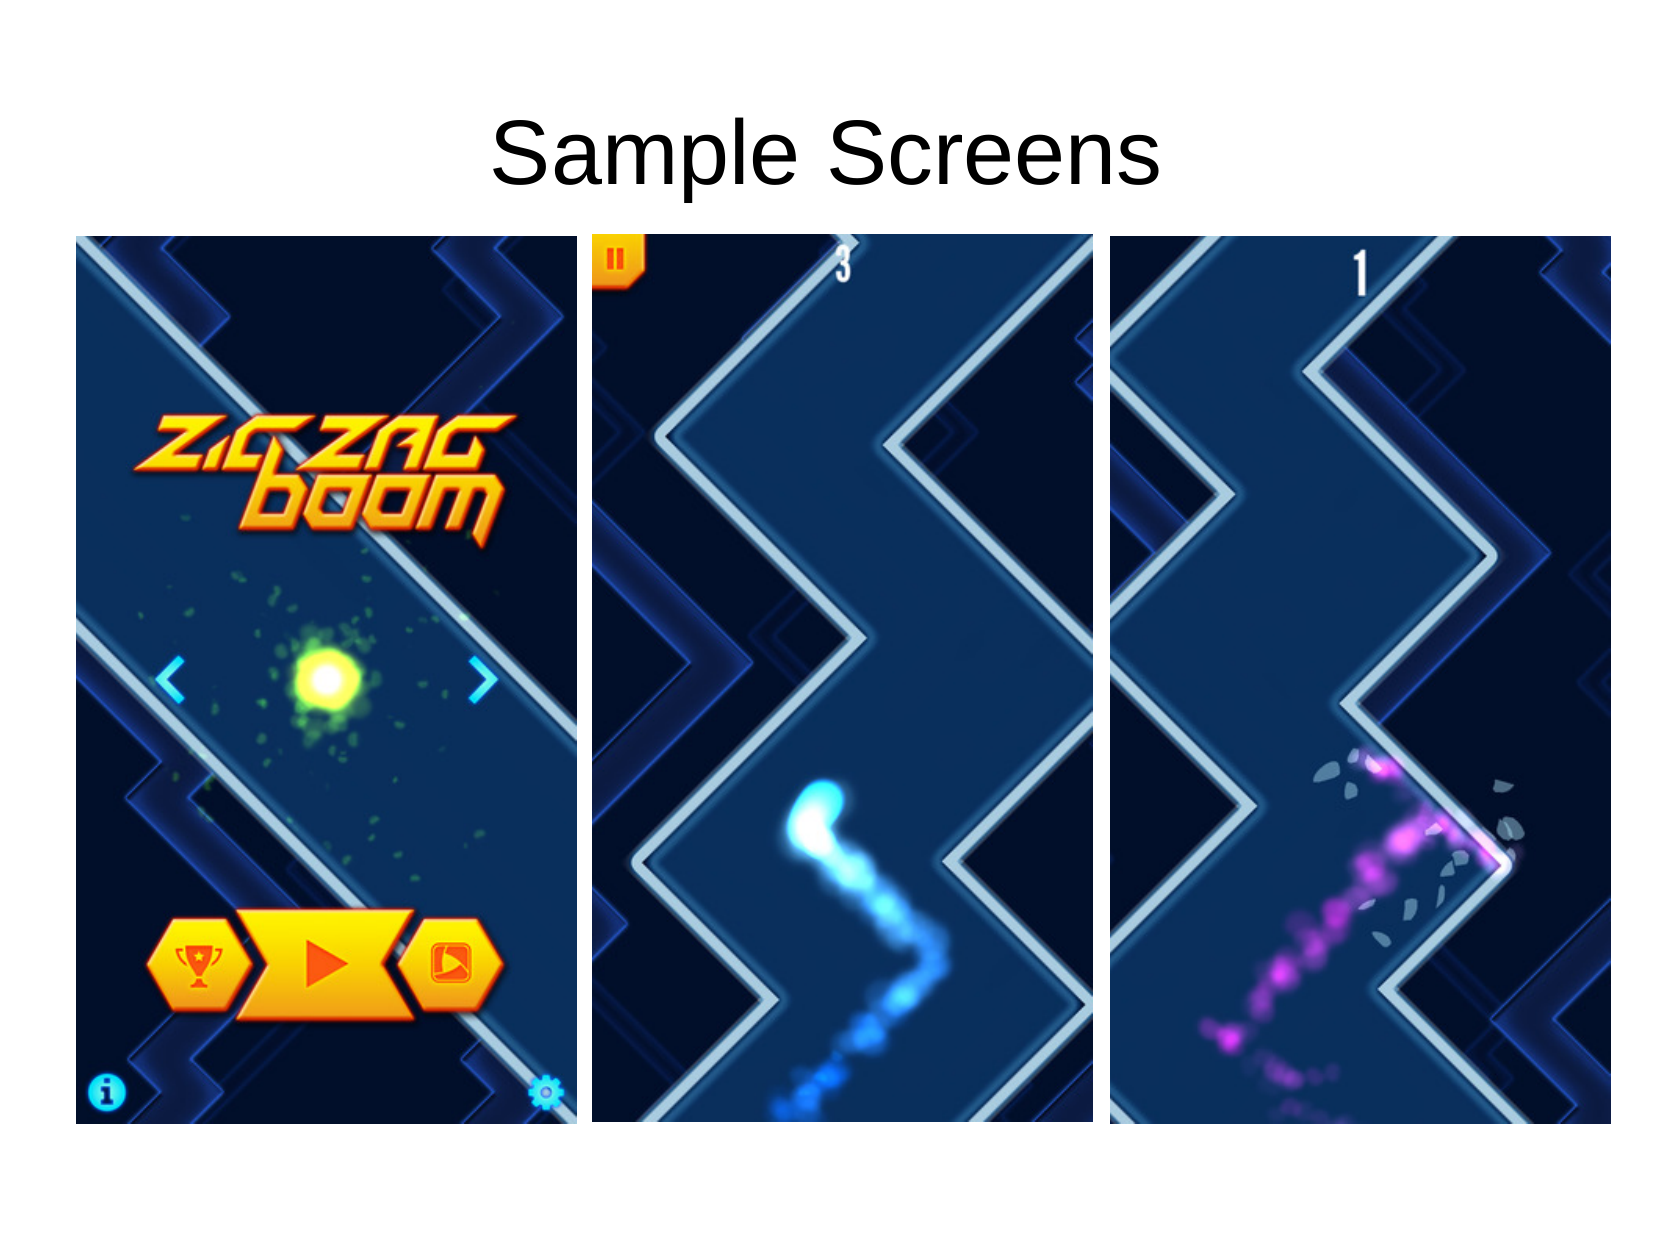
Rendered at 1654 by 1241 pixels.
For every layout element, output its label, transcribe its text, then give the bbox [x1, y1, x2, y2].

picture [76, 236, 577, 1124]
picture [1110, 236, 1611, 1124]
title Sample Screens [82, 49, 1571, 257]
picture [592, 234, 1093, 1123]
